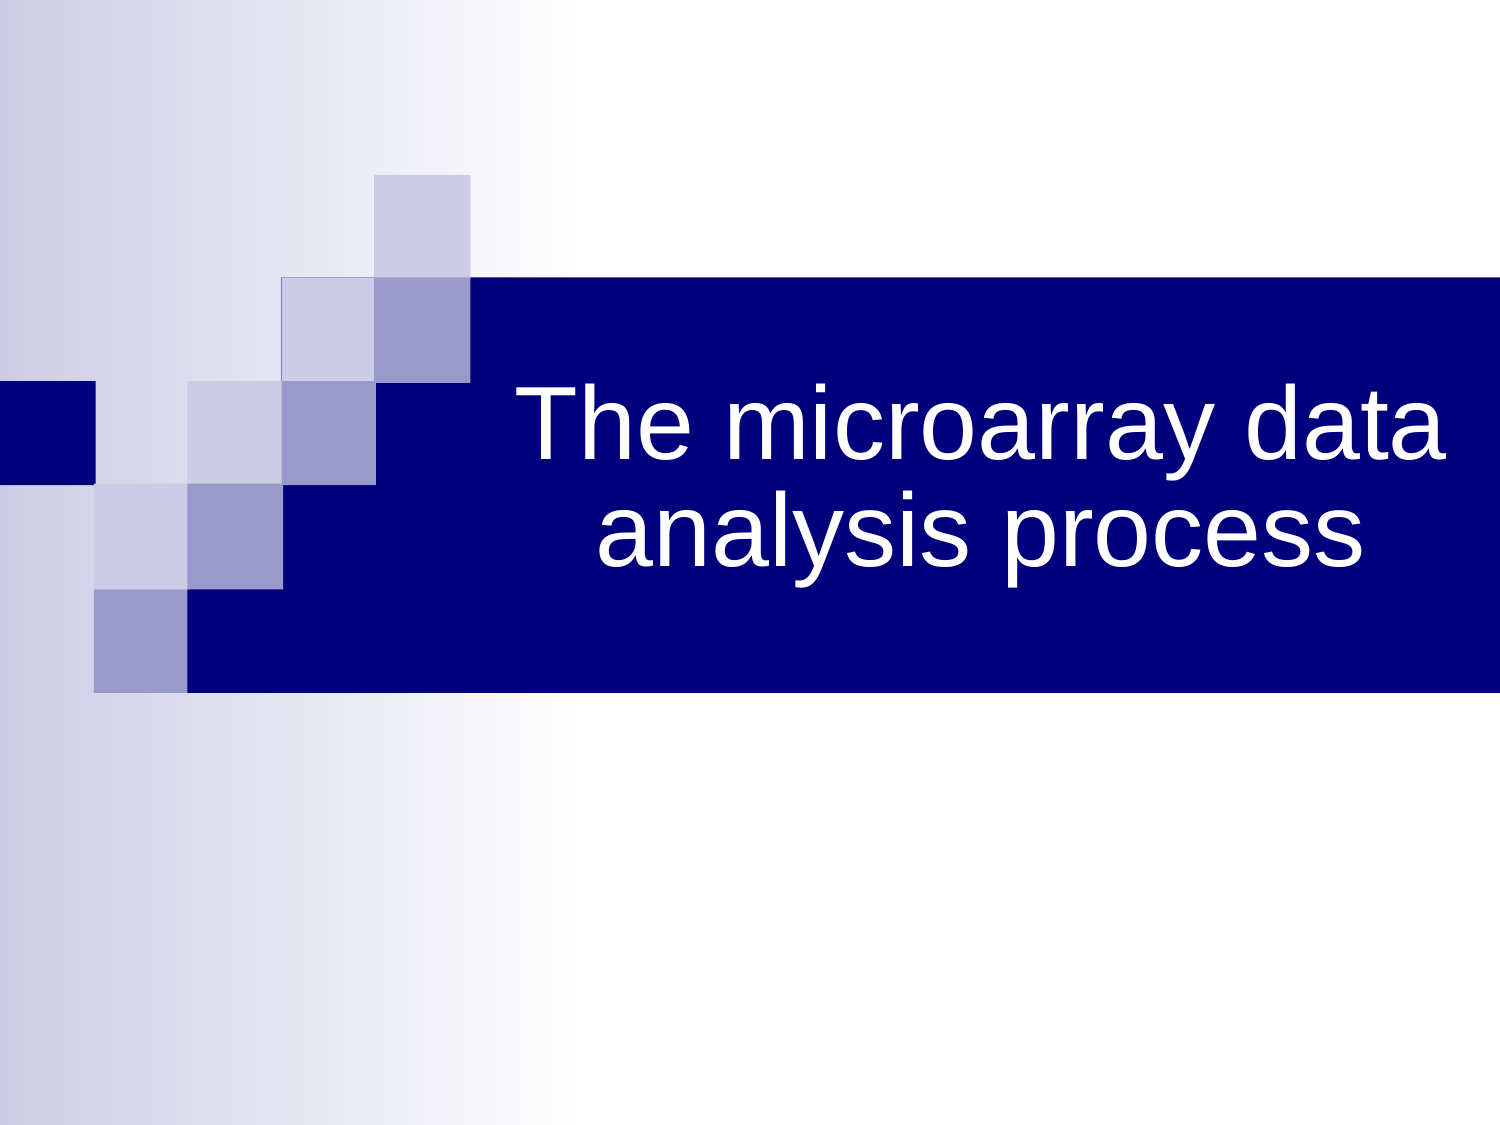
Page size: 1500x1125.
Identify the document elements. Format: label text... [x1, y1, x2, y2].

title The microarray data analysis process [487, 299, 1476, 663]
